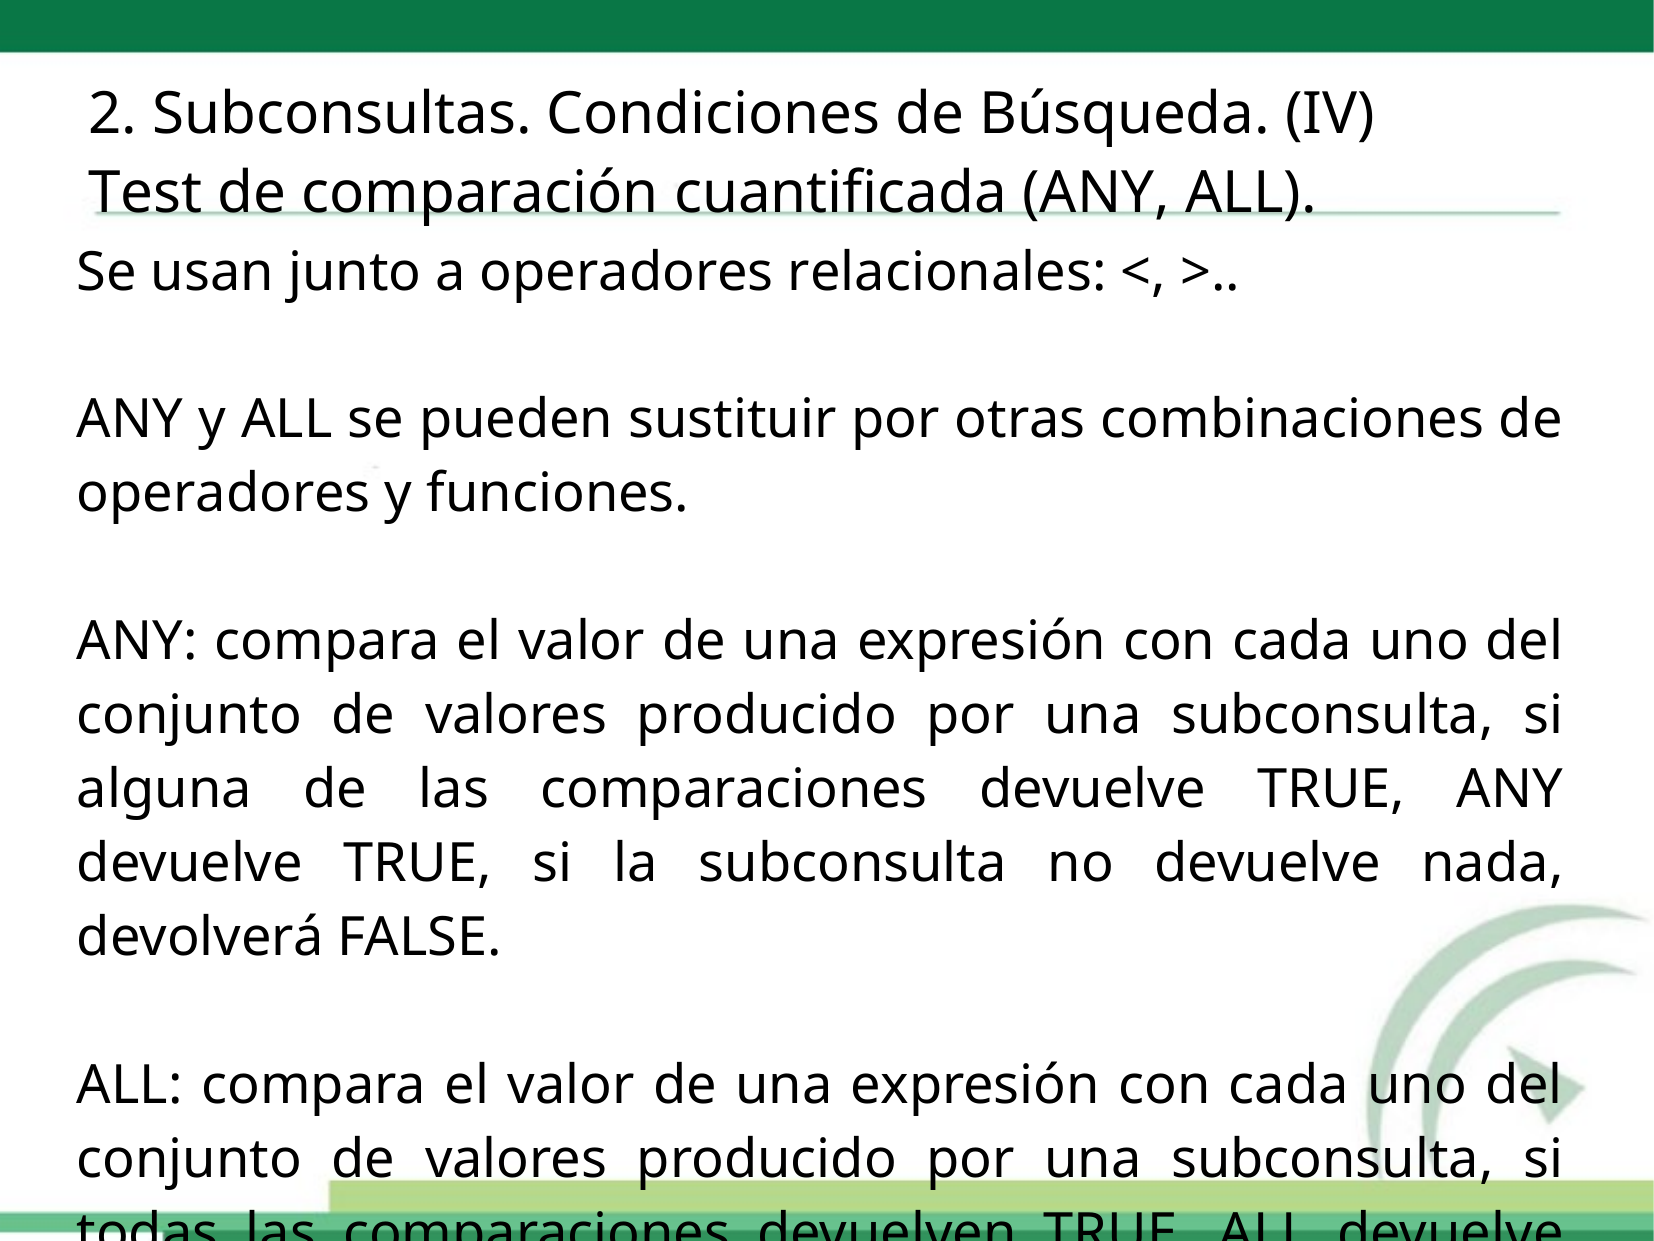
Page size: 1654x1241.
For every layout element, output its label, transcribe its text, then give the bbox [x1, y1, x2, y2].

picture [0, 0, 1654, 1241]
title 2. Subconsultas. Condiciones de Búsqueda. (IV) Test de comparación cuantificada (ANY, ALL). [88, 46, 1577, 254]
list Se usan junto a operadores relacionales: <, >.. ANY y ALL se pueden sustituir por otras combinaciones de operadores y funciones. ANY: compara el valor de una expresión con cada uno del conjunto de valores producido por una subconsulta, si alguna de las comparaciones devuelve TRUE, ANY devuelve TRUE, si la subconsulta no devuelve nada, devolverá FALSE. ALL: compara el valor de una expresión con cada uno del conjunto de valores producido por una subconsulta, si todas las comparaciones devuelven TRUE, ALL devuelve TRUE, en caso contrario, devolverá FALSE. [76, 231, 1565, 1241]
